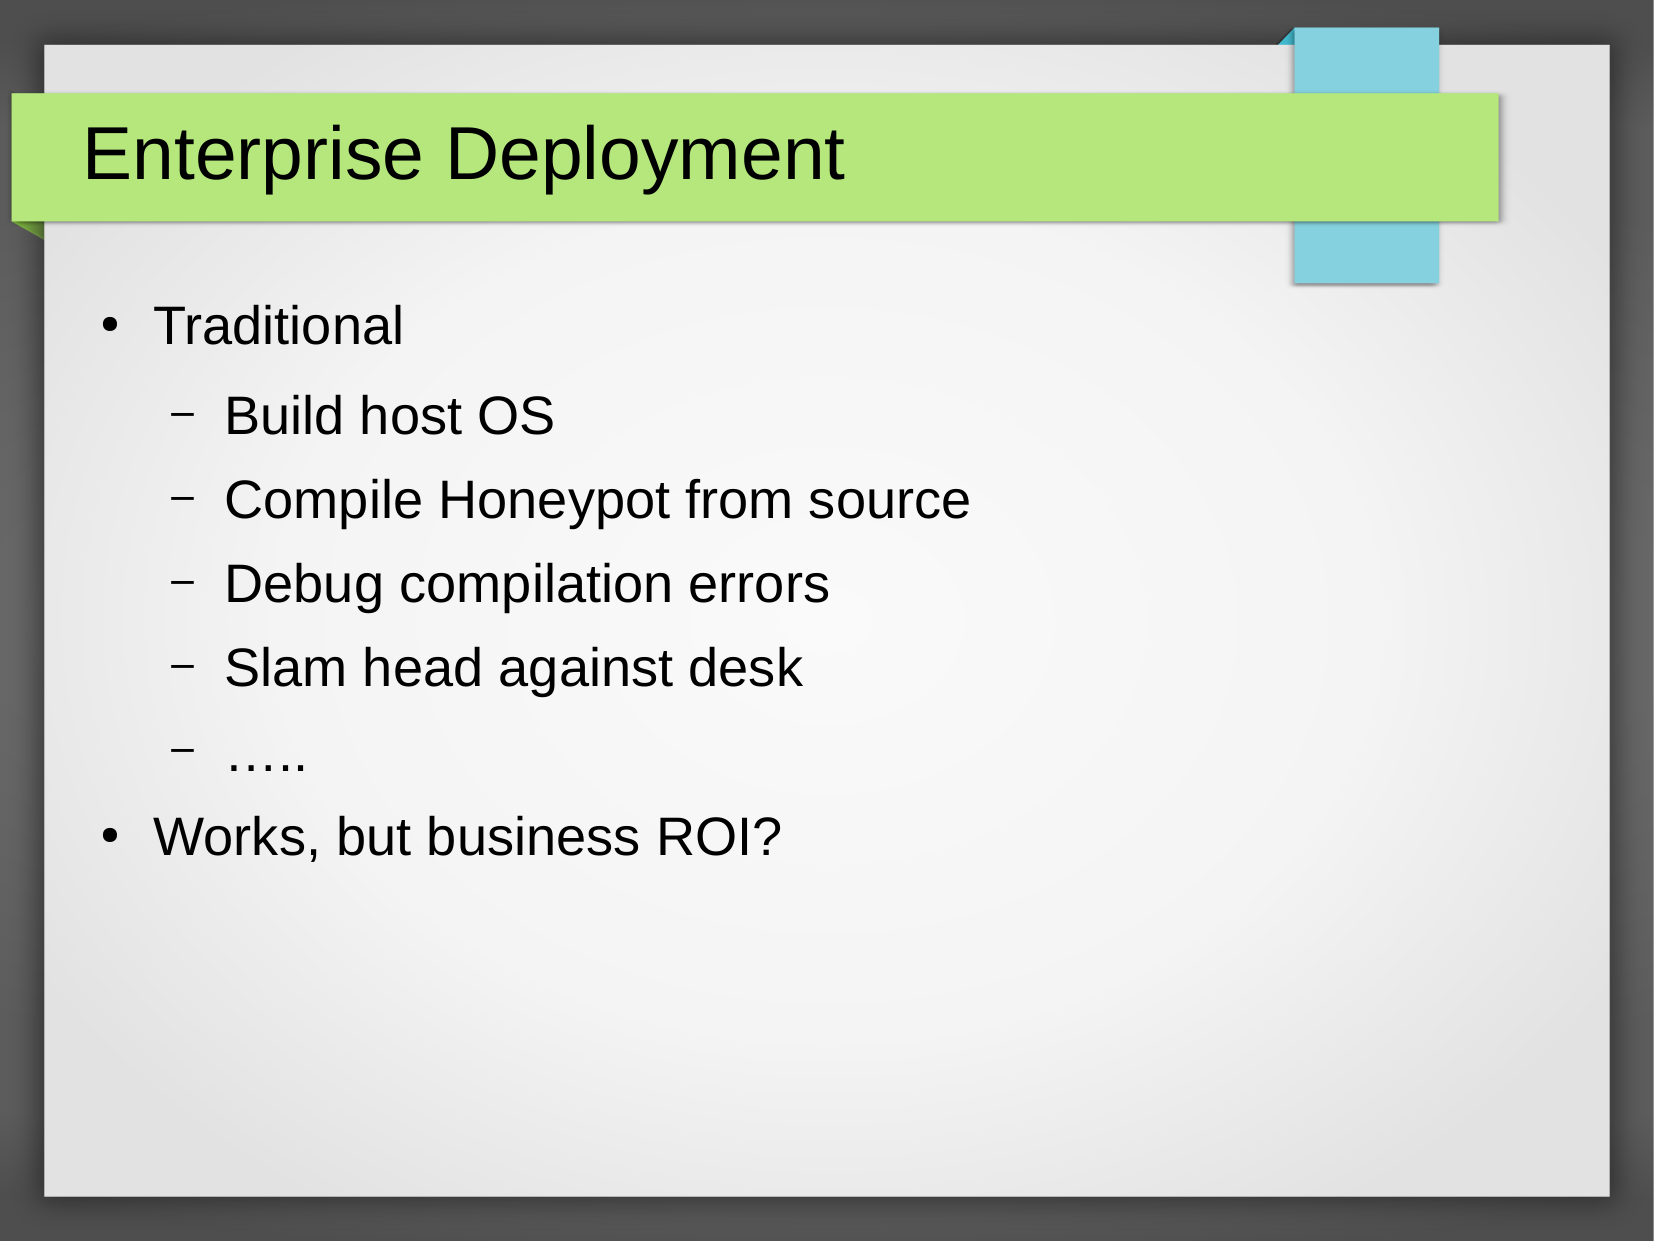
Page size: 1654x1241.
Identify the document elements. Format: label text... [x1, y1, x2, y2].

picture [0, 0, 1654, 1241]
title Enterprise Deployment [82, 94, 1264, 213]
list Traditional Build host OS Compile Honeypot from source Debug compilation errors Slam head against desk ….. Works, but business ROI? [82, 295, 1571, 1015]
